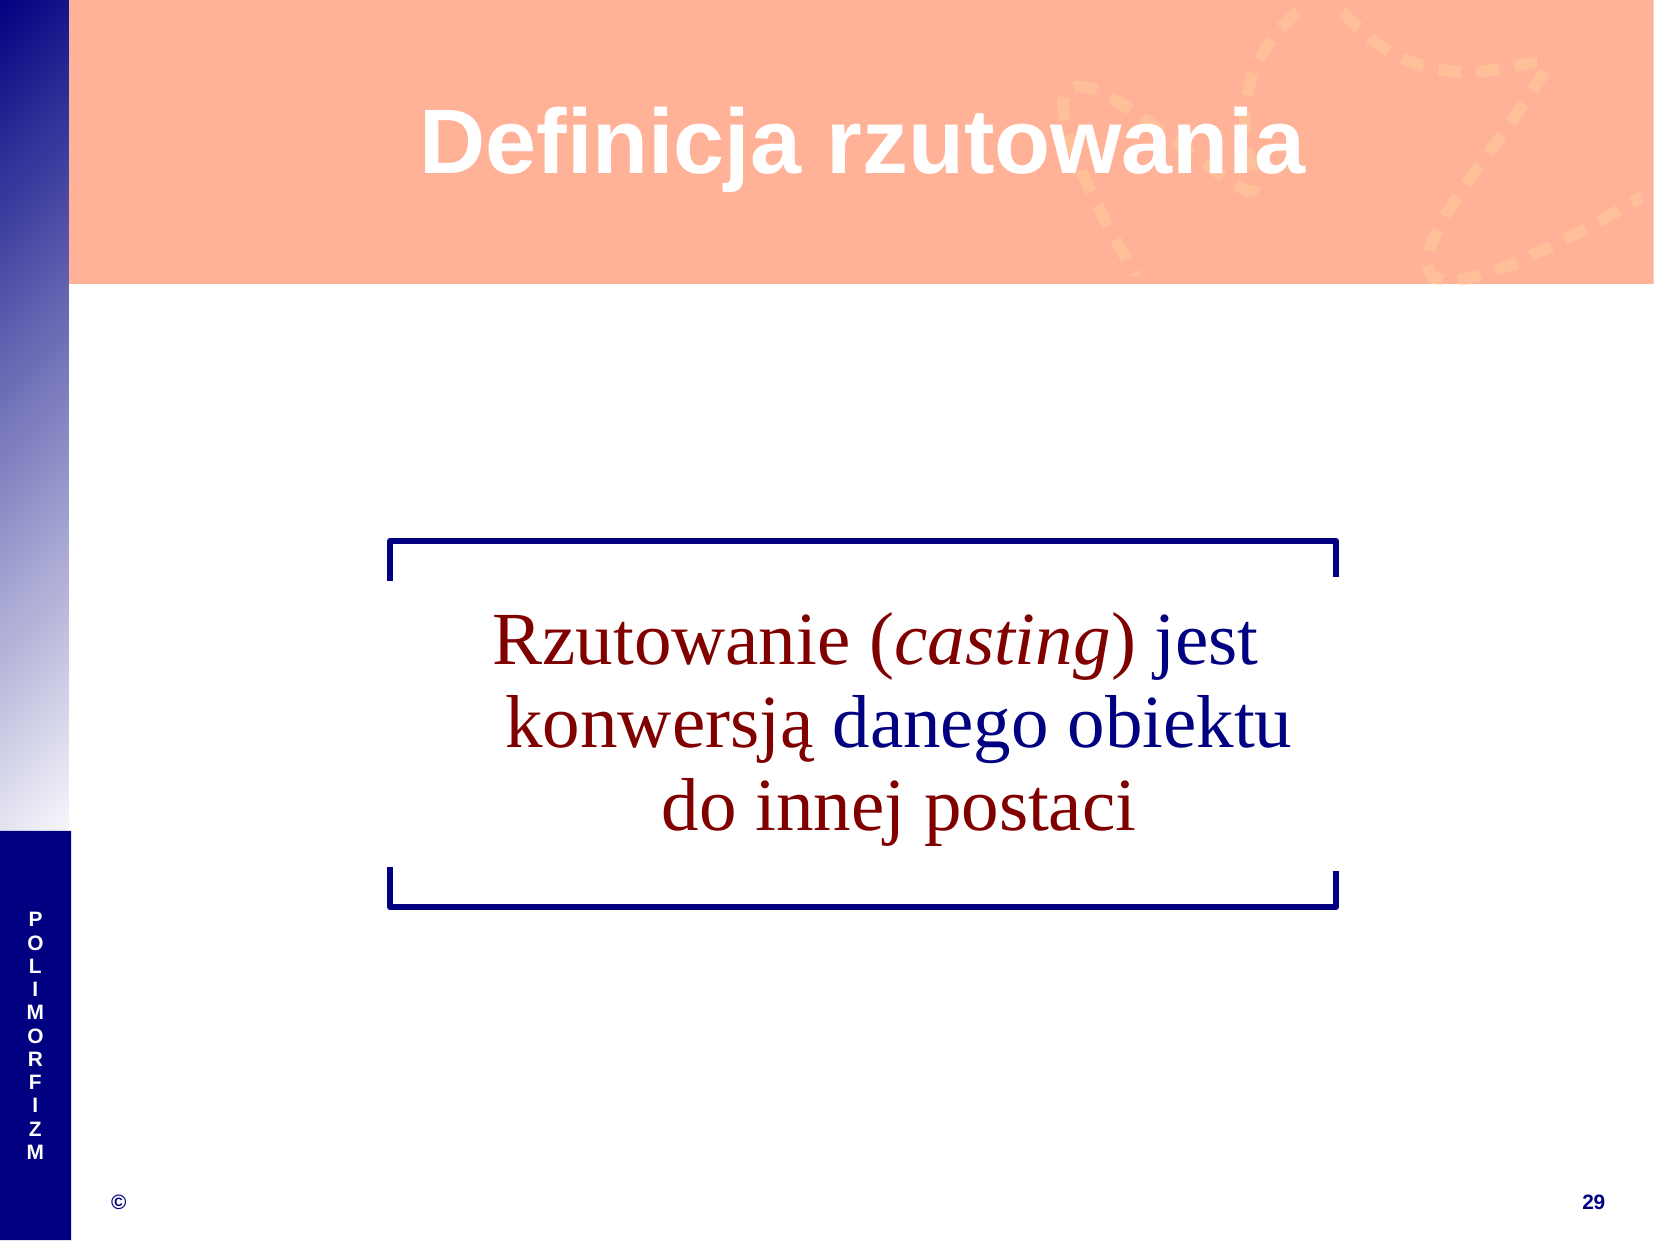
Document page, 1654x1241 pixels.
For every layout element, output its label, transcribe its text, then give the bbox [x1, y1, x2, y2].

title Definicja rzutowania [109, 37, 1617, 246]
text_box P O L I M O R F I Z M [0, 830, 71, 1241]
text_box Rzutowanie (casting) jest konwersją danego obiektu do innej postaci [407, 513, 1319, 931]
